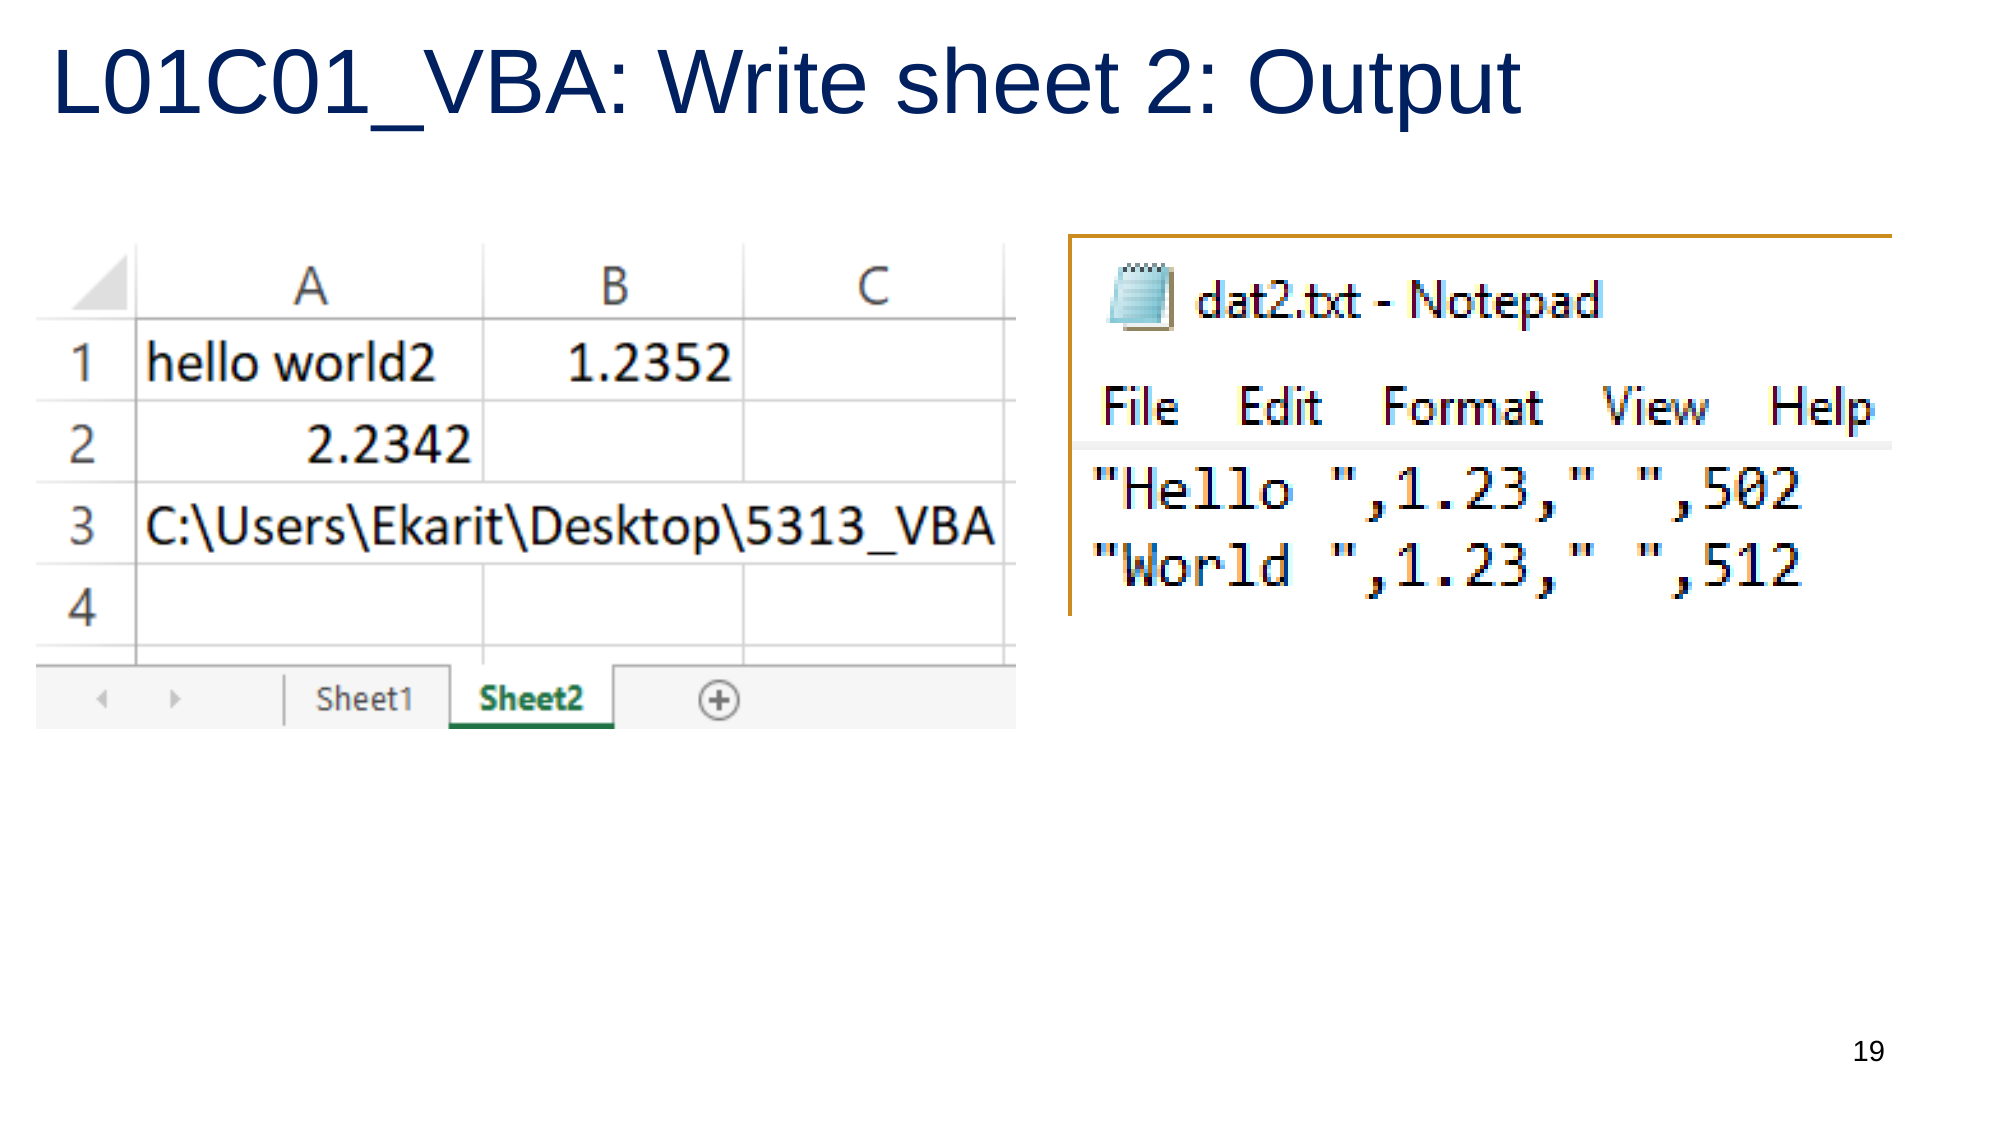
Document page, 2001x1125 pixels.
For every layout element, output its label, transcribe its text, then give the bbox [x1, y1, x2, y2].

slide_number <number> [1433, 1024, 1900, 1103]
picture [1068, 234, 1892, 617]
title L01C01_VBA: Write sheet 2: Output [36, 28, 1968, 126]
picture [36, 234, 1016, 729]
